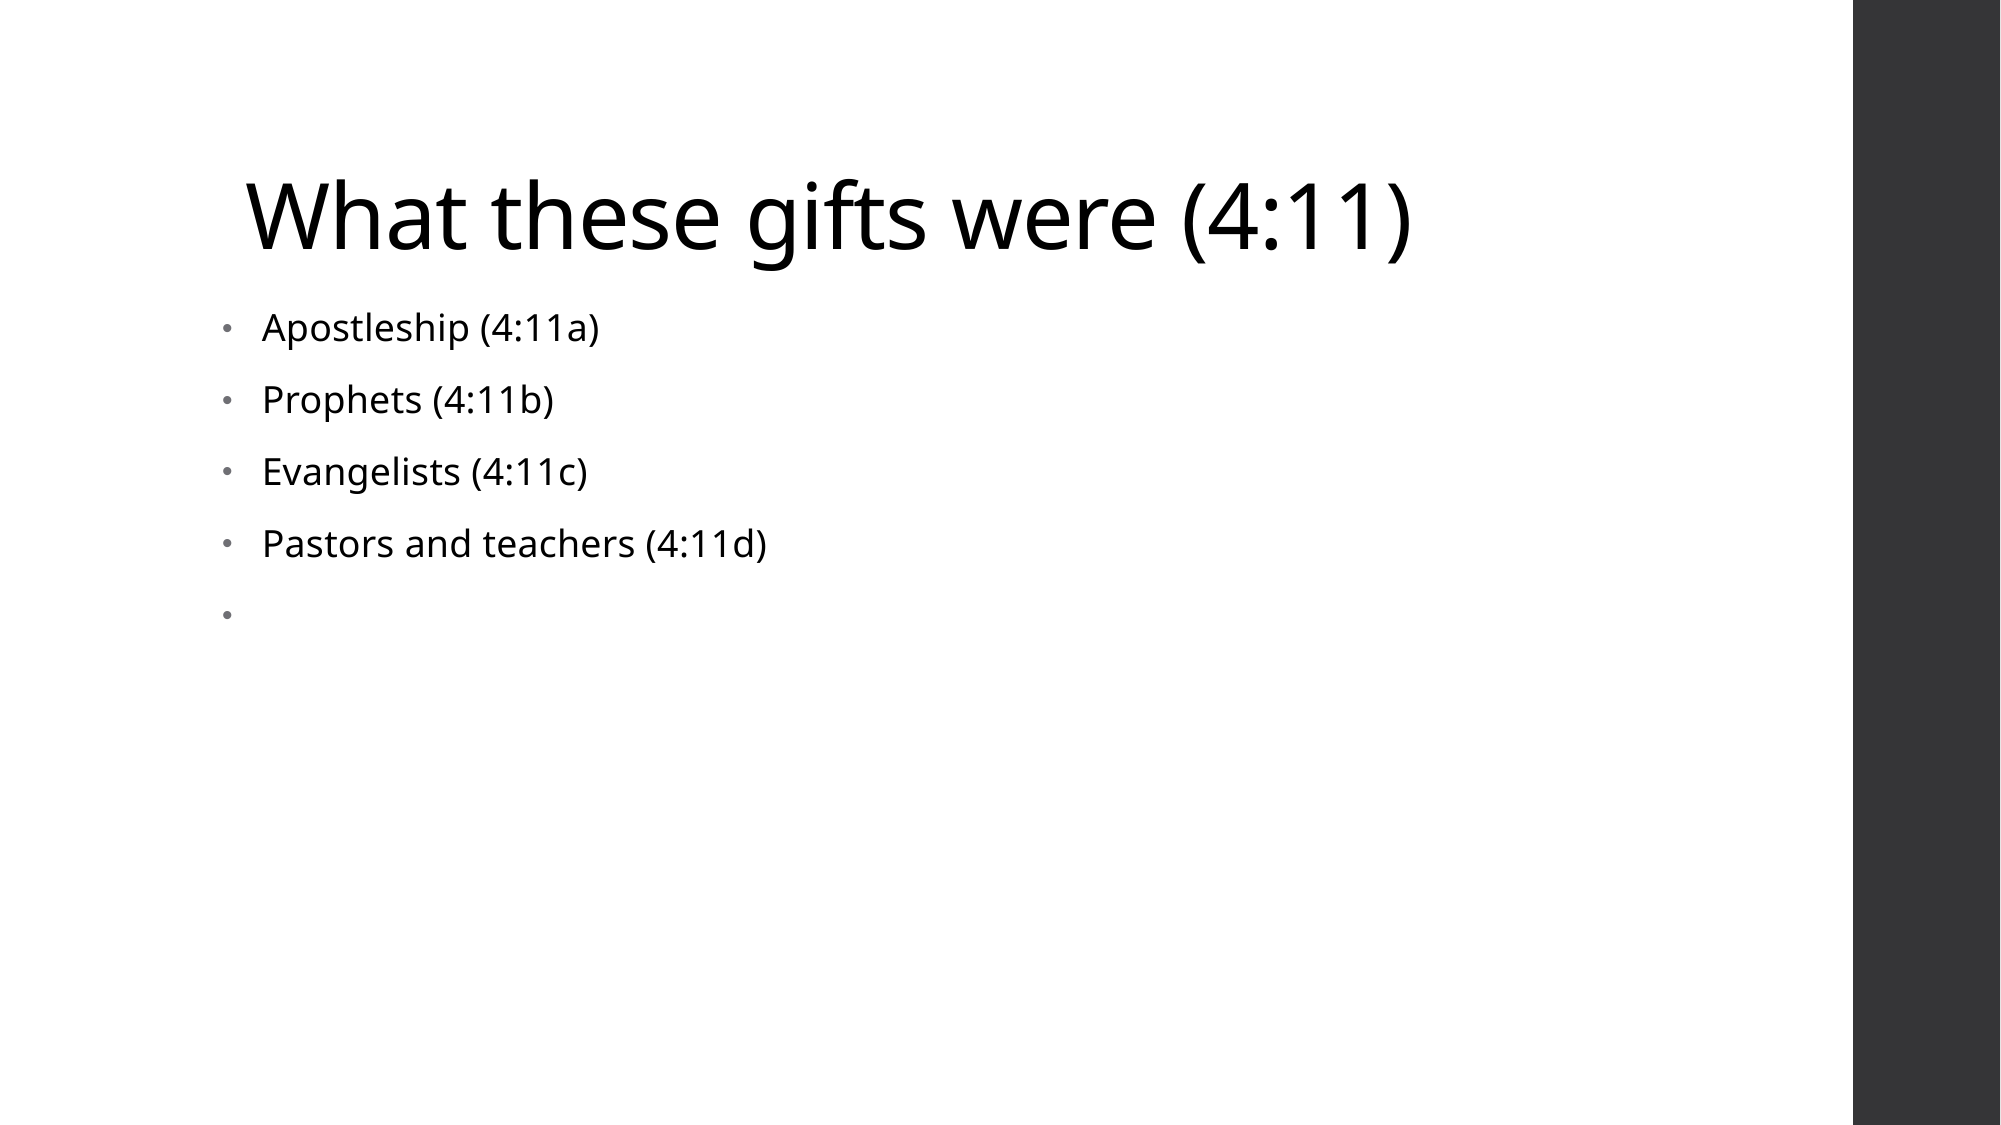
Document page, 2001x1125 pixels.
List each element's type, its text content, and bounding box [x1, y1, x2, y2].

list Apostleship (4:11a) Prophets (4:11b) Evangelists (4:11c) Pastors and teachers (4:11d) [206, 299, 1617, 1014]
title What these gifts were (4:11) [206, 60, 1797, 278]
